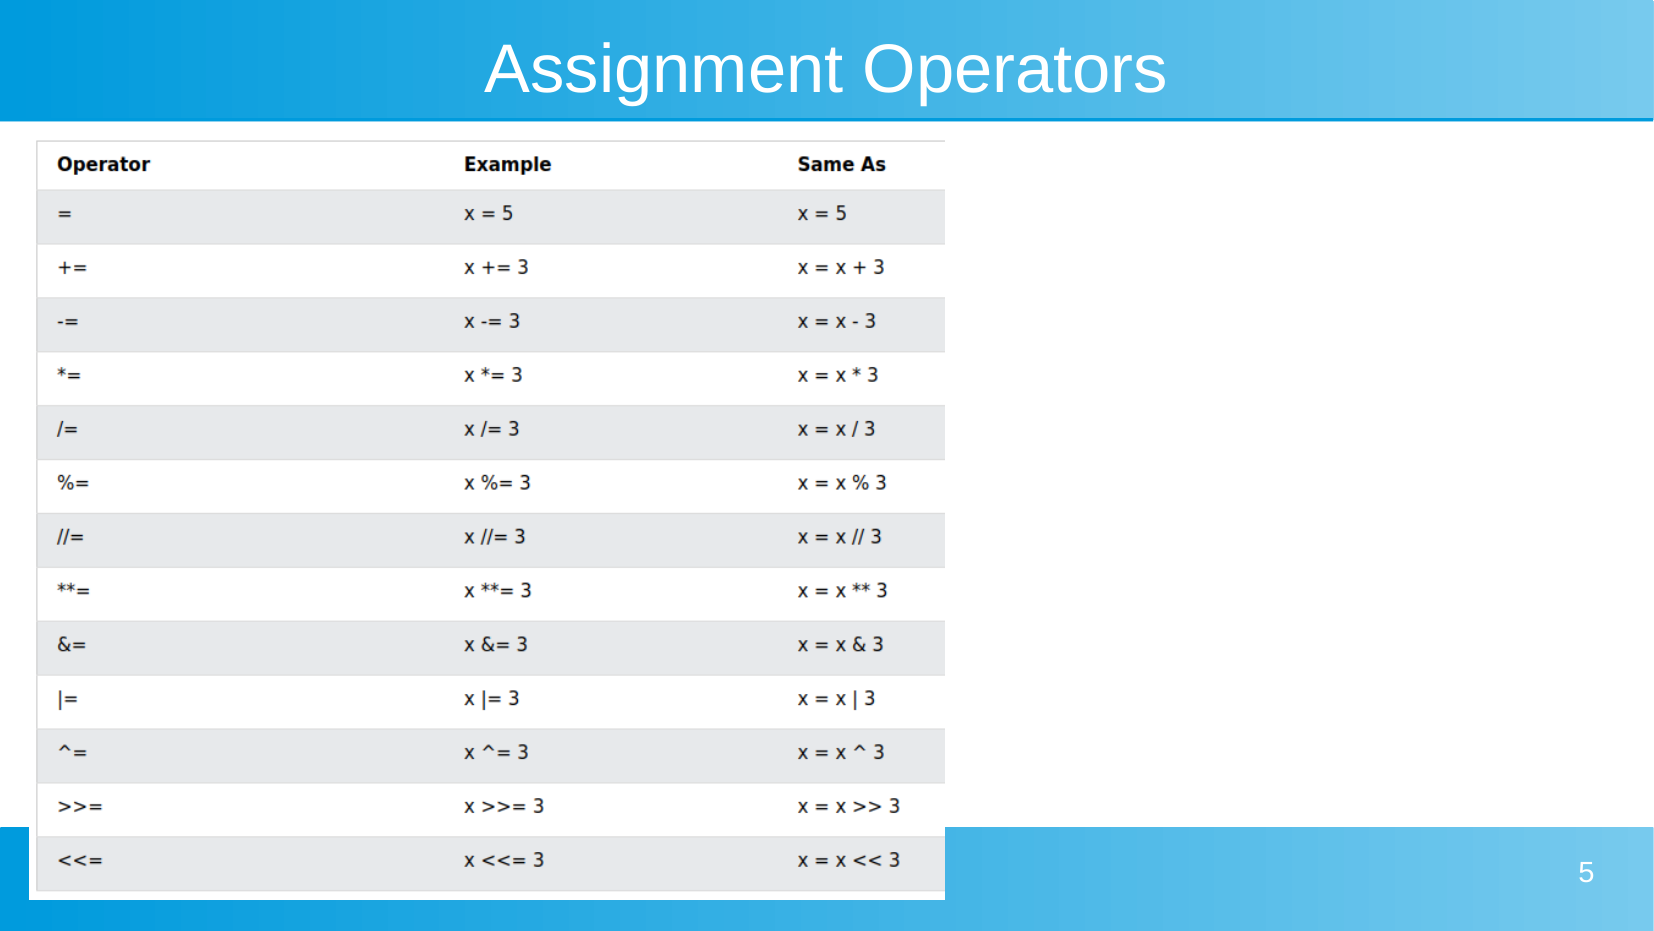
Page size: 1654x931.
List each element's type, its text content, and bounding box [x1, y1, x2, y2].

picture [29, 132, 945, 900]
title Assignment Operators [59, 29, 1595, 108]
